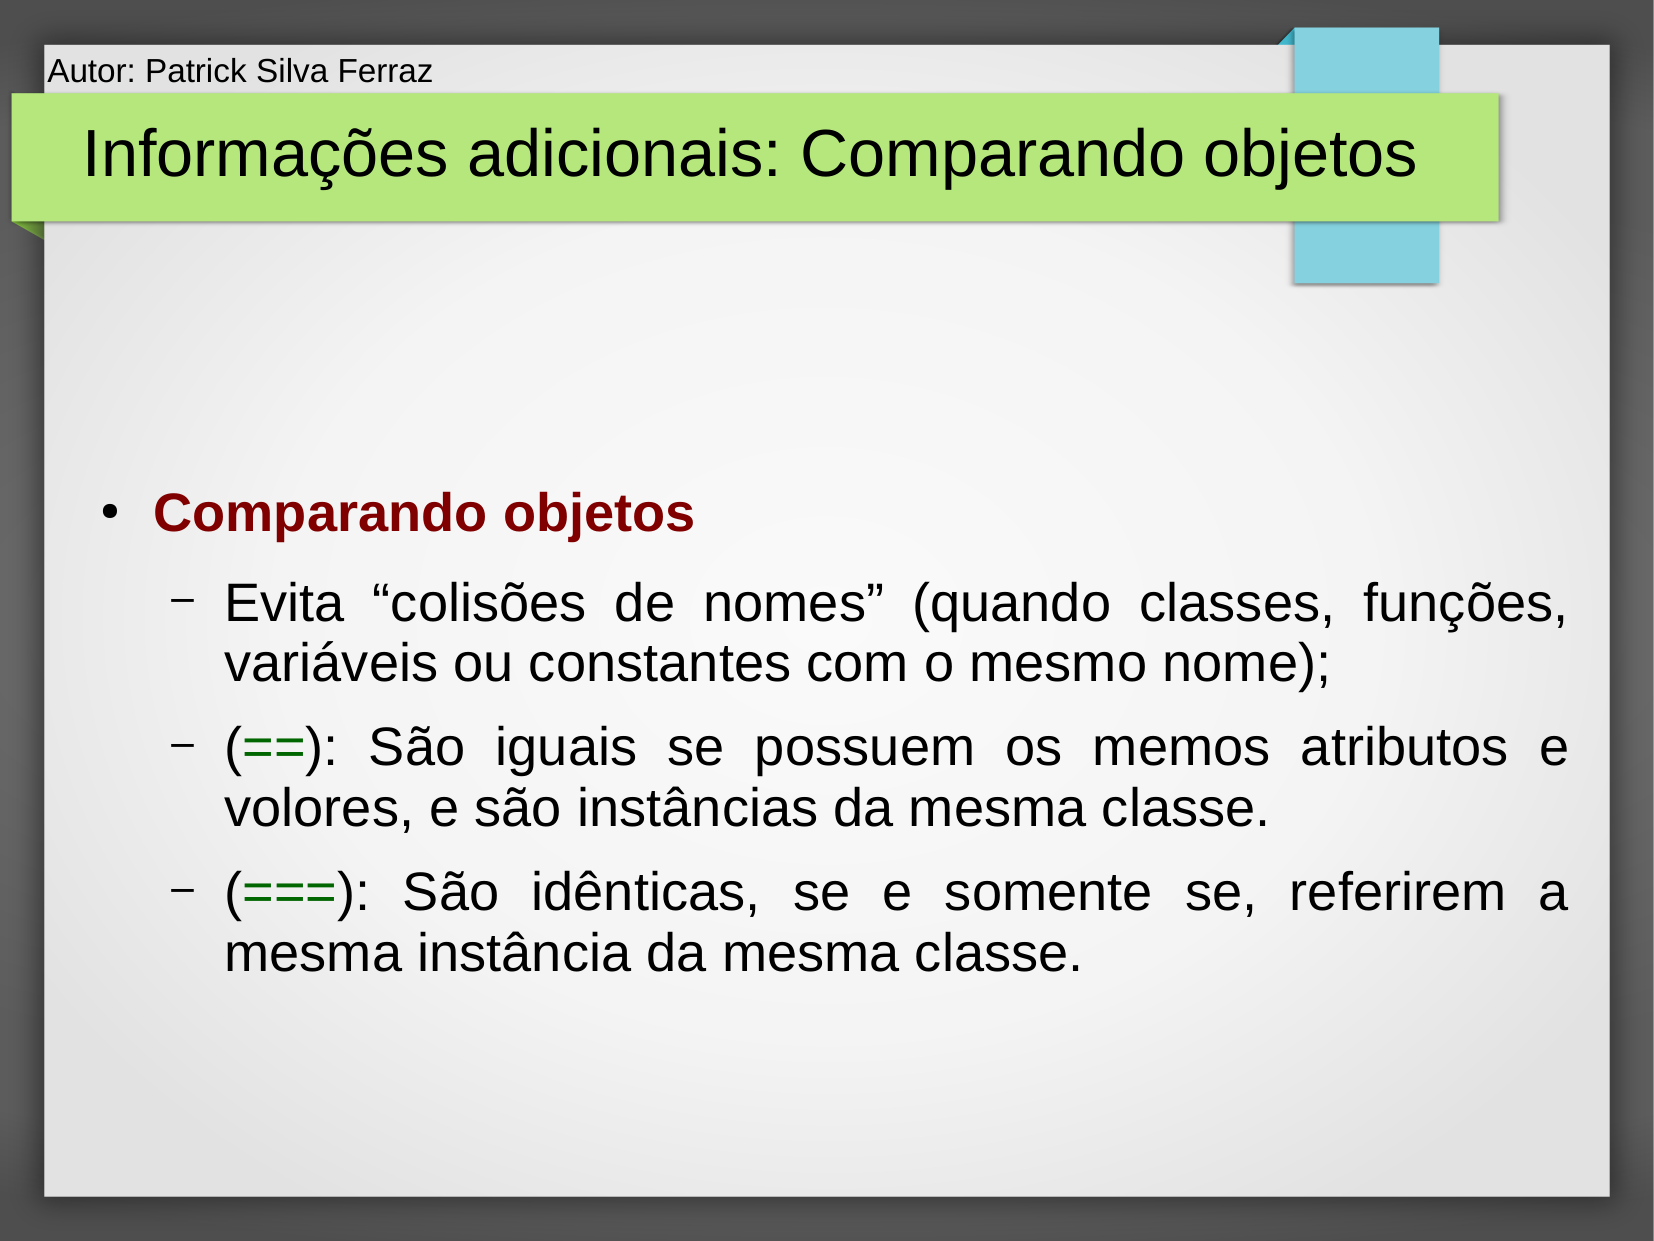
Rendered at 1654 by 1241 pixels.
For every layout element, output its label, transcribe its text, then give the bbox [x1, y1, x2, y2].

list Comparando objetos Evita “colisões de nomes” (quando classes, funções, variáveis ou constantes com o mesmo nome); (==): São iguais se possuem os memos atributos e volores, e são instâncias da mesma classe. (===): São idênticas, se e somente se, referirem a mesma instância da mesma classe. [82, 295, 1571, 1170]
title Informações adicionais: Comparando objetos [82, 69, 1583, 238]
text_box Autor: Patrick Silva Ferraz [47, 47, 876, 95]
picture [0, 0, 1654, 1241]
